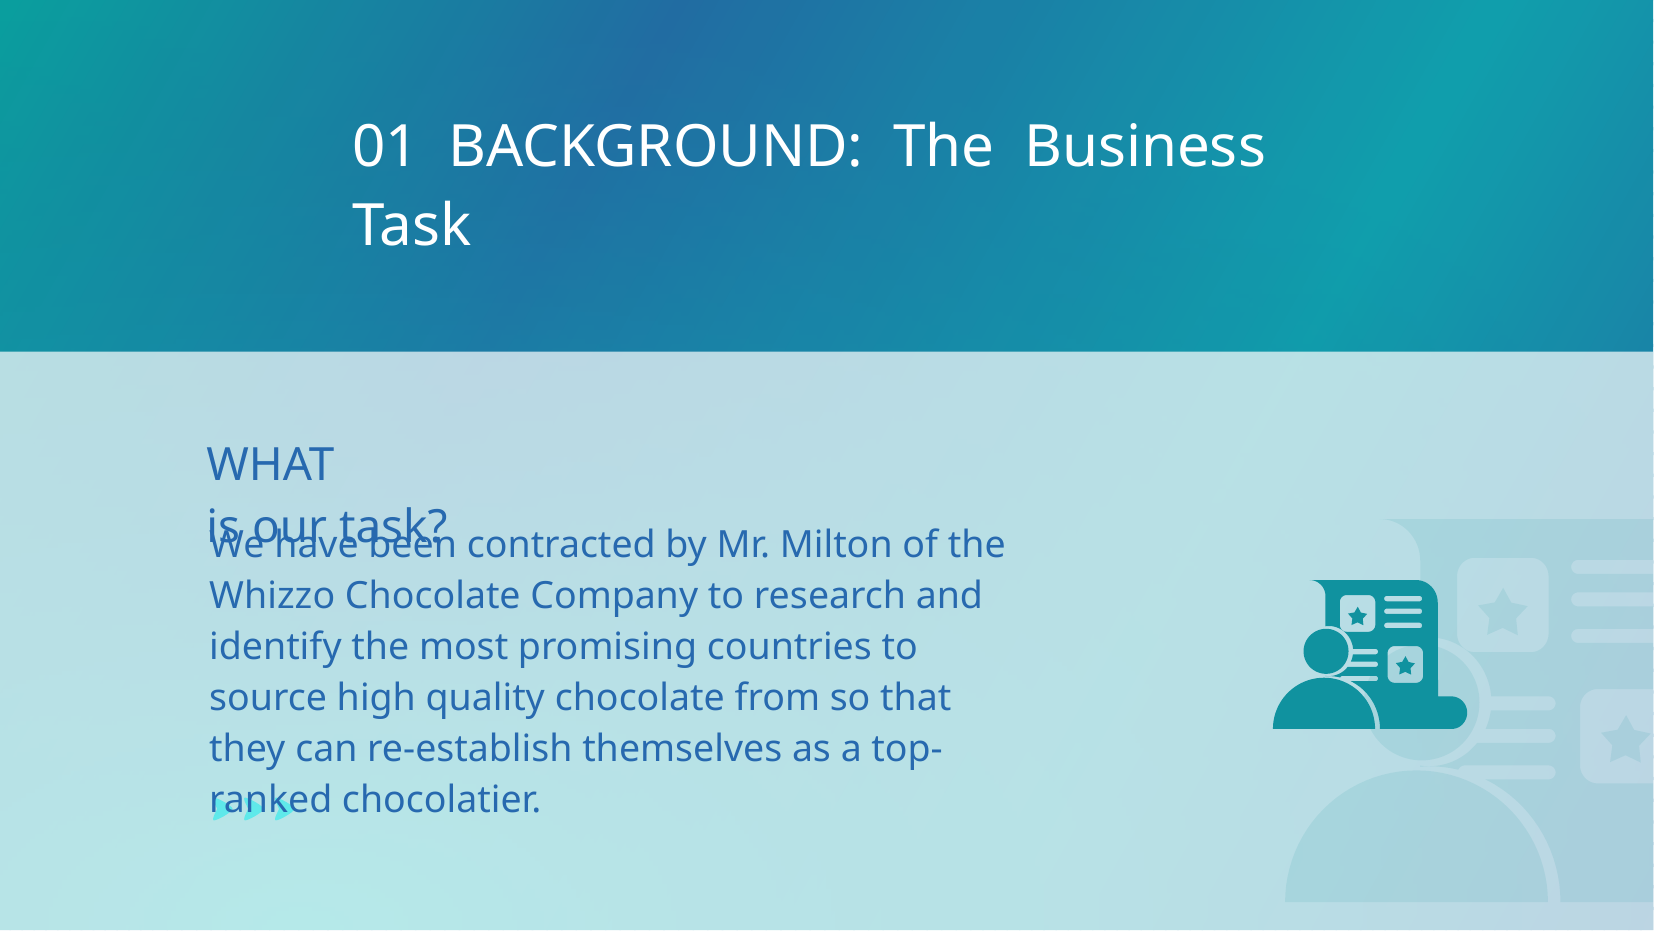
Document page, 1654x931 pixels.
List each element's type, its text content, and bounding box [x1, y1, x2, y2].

title We have been contracted by Mr. Milton of the Whizzo Chocolate Company to research and identify the most promising countries to source high quality chocolate from so that they can re-establish themselves as a top-ranked chocolatier. [209, 542, 1013, 798]
text_box [0, 351, 1654, 931]
text_box 01 BACKGROUND: The Business Task [337, 96, 1281, 191]
text_box WHAT is our task? [191, 423, 537, 564]
picture [0, 0, 1654, 351]
